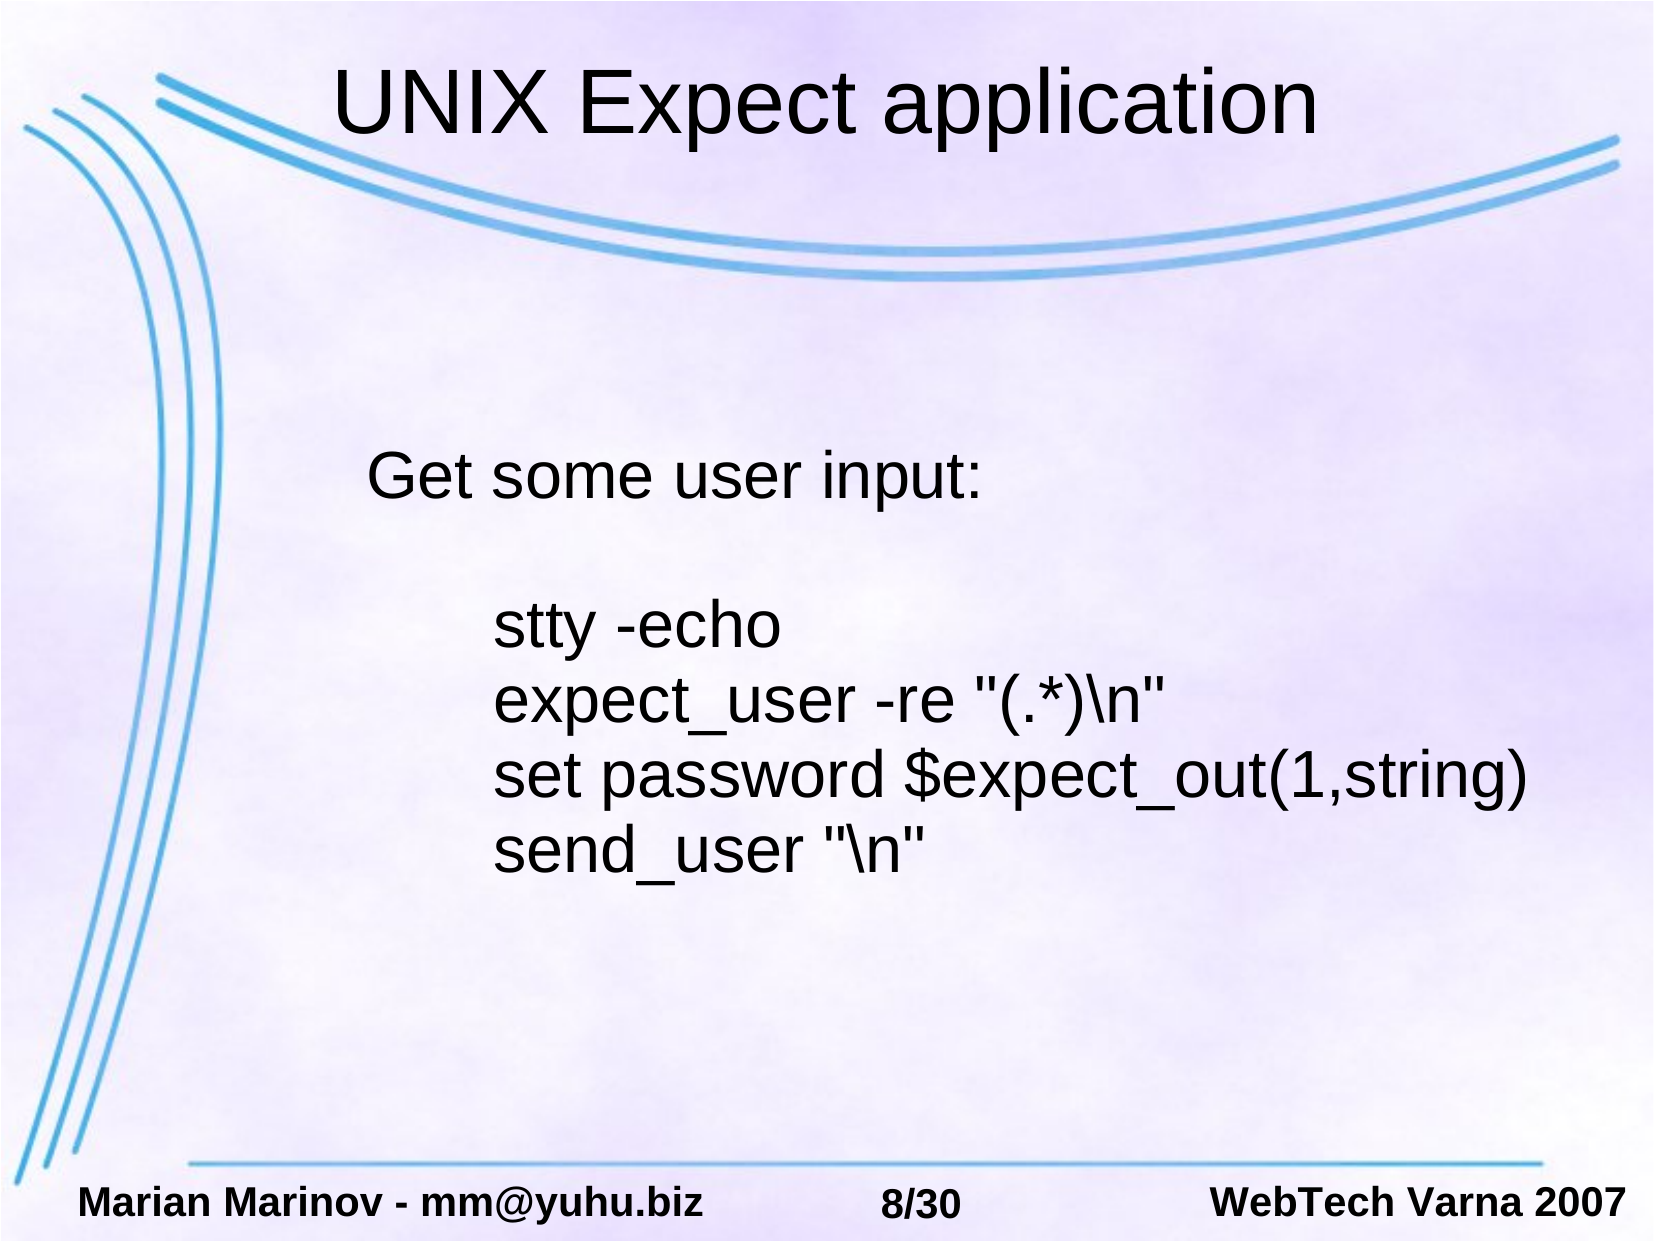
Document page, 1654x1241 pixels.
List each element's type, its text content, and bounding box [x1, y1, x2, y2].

text_box WebTech Varna 2007 [1194, 1171, 1643, 1233]
title UNIX Expect application [82, 49, 1571, 257]
text_box Marian Marinov - mm@yuhu.biz [62, 1171, 720, 1233]
text_box 8/30 [866, 1172, 977, 1235]
picture [1, 1, 1654, 1241]
subtitle Get some user input: stty -echo expect_user -re "(.*)\n" set password $expect_out(1,string) send_user "\n" [82, 290, 1571, 1109]
